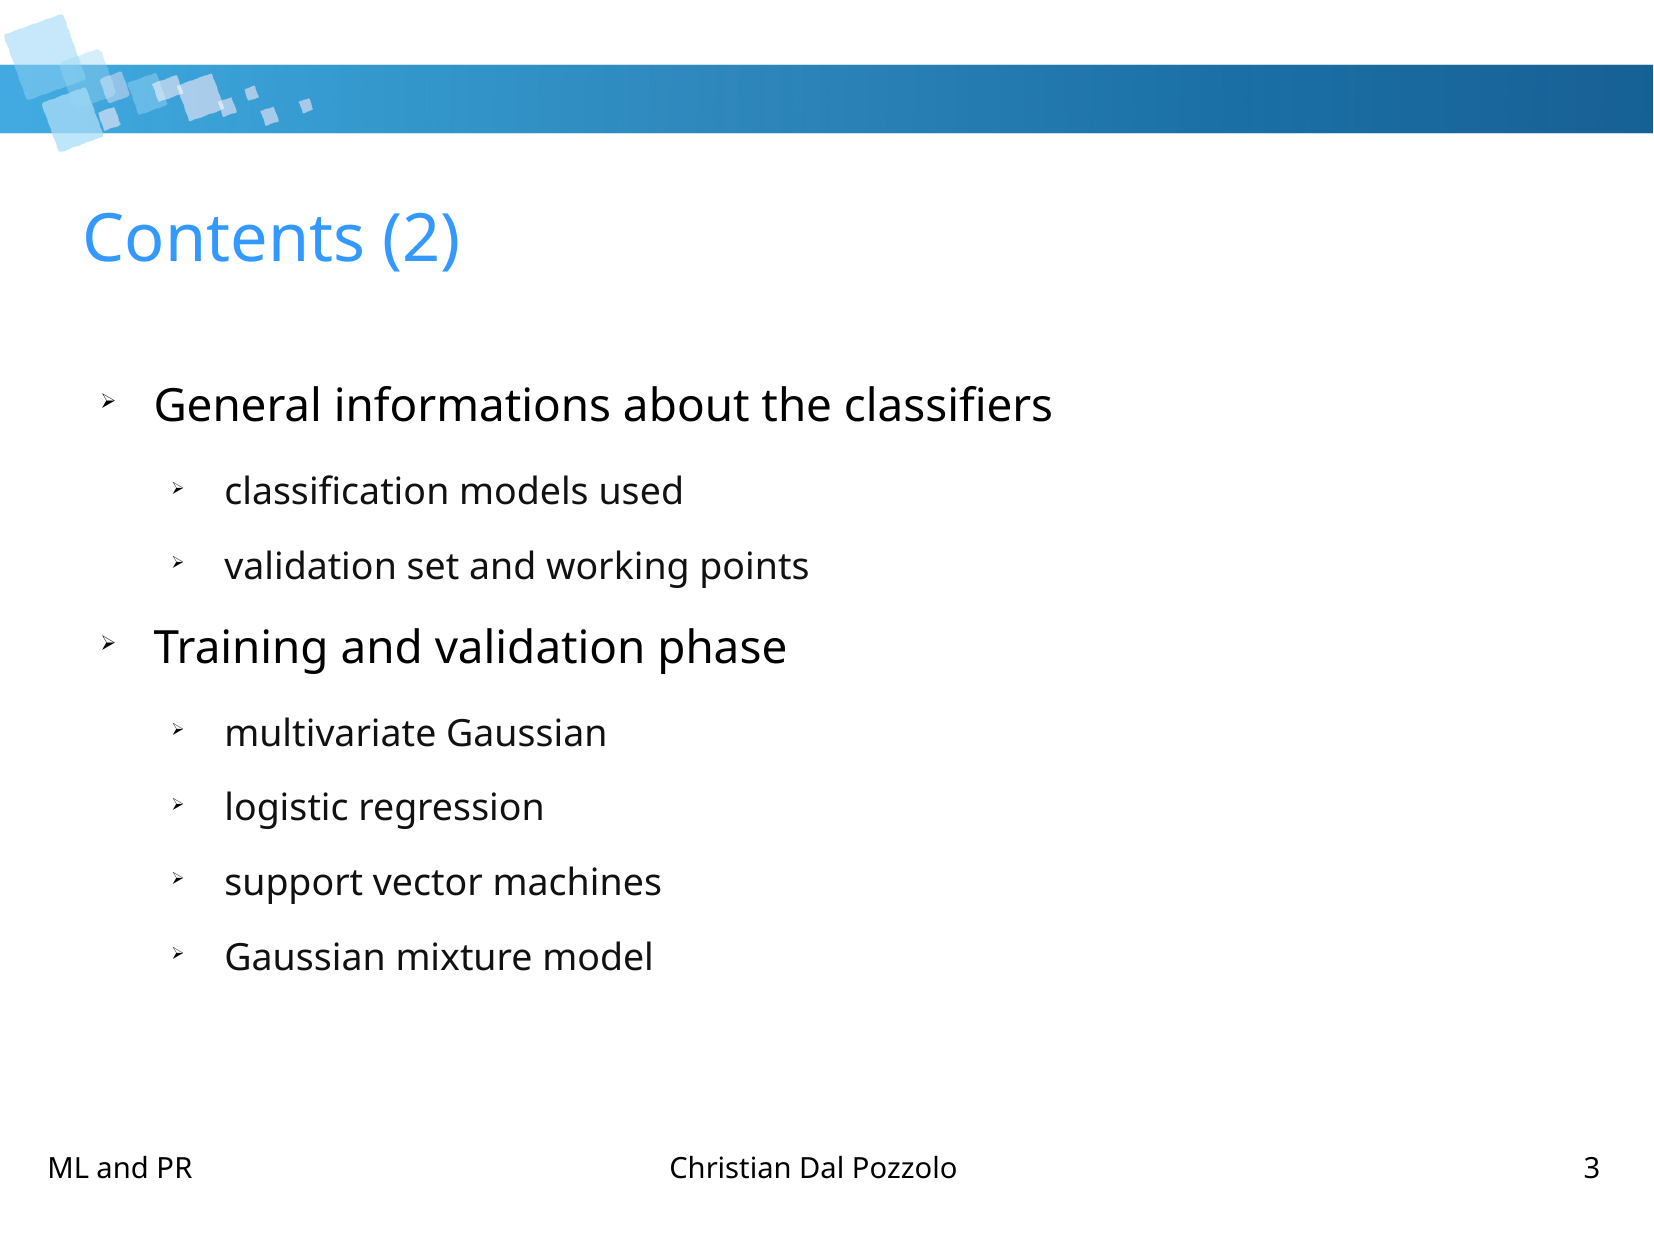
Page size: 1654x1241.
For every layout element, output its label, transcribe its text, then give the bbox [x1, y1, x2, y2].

list General informations about the classifiers classification models used validation set and working points Training and validation phase multivariate Gaussian logistic regression support vector machines Gaussian mixture model [82, 372, 1571, 1093]
title Contents (2) [82, 132, 1571, 340]
picture [0, 0, 1653, 1238]
